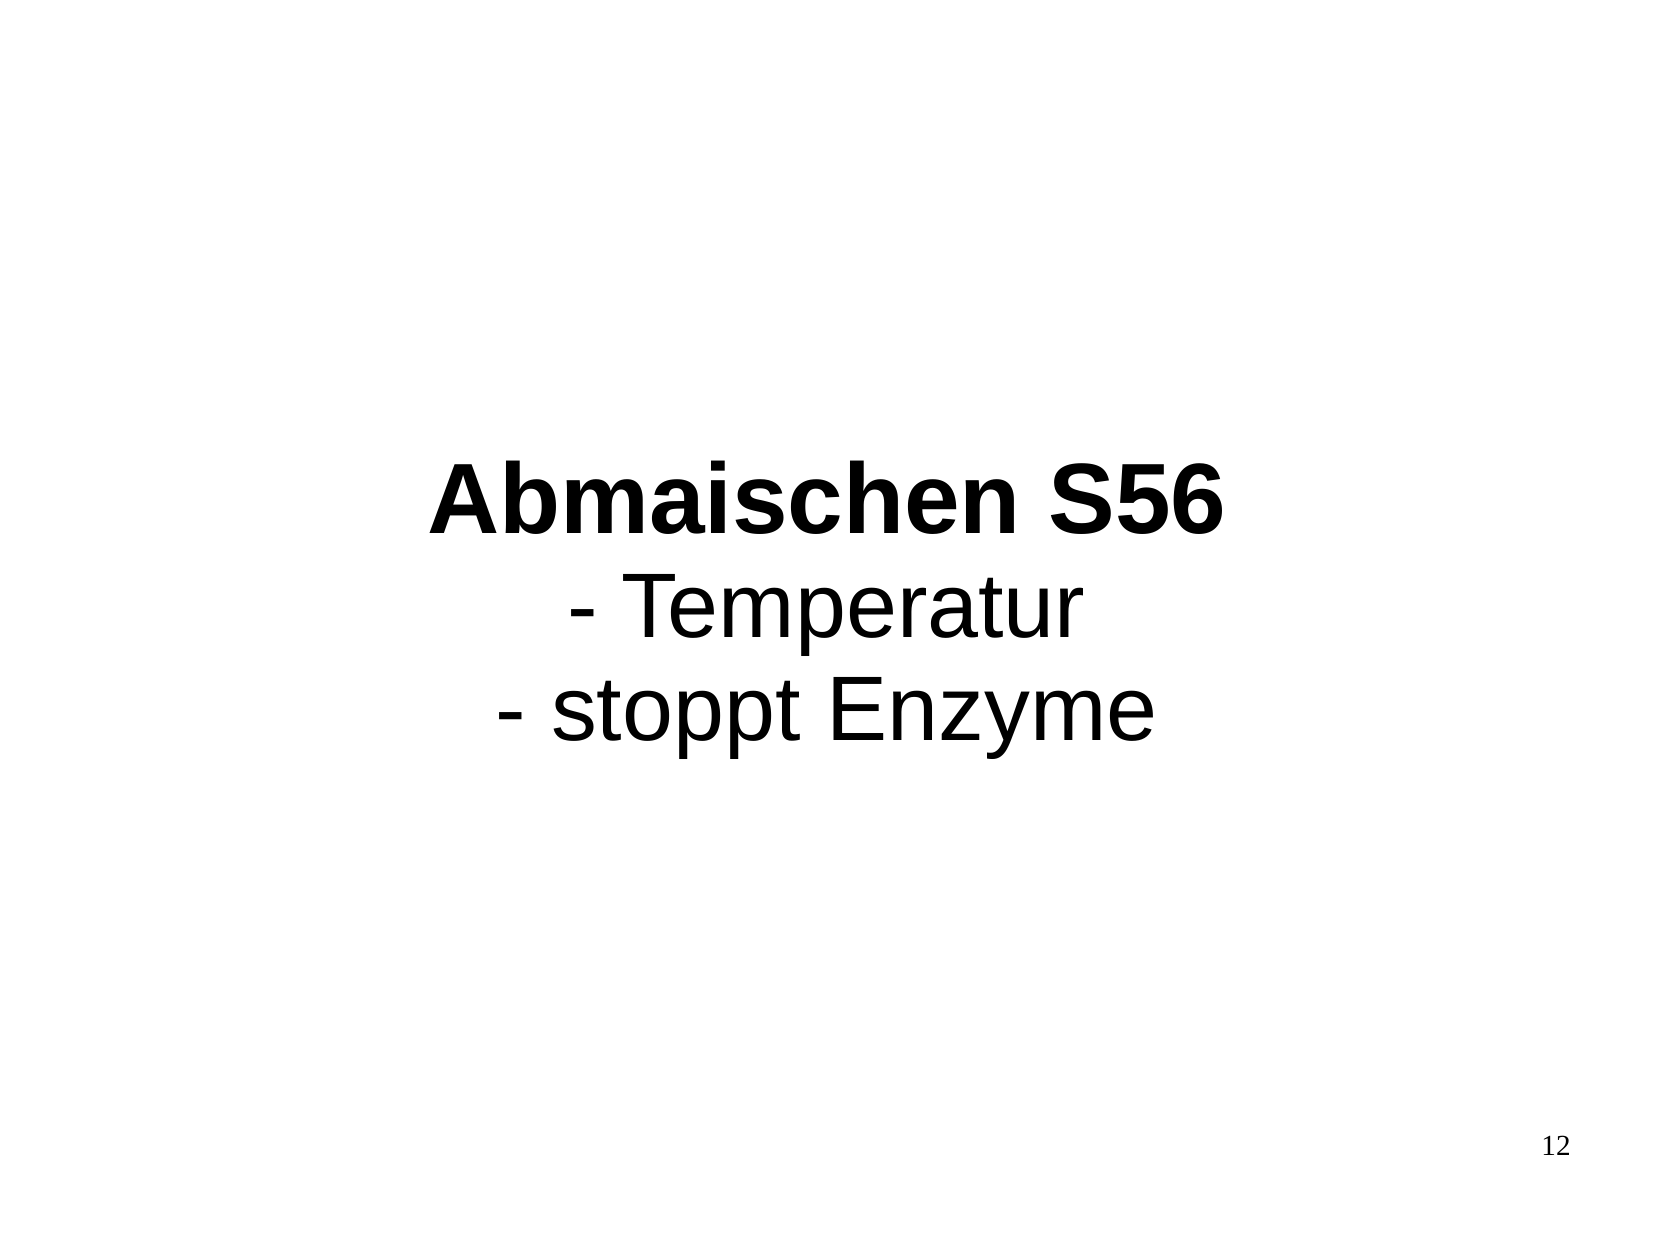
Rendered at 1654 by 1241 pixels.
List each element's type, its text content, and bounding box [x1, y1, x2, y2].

title Abmaischen S56 - Temperatur - stoppt Enzyme [82, 442, 1571, 863]
